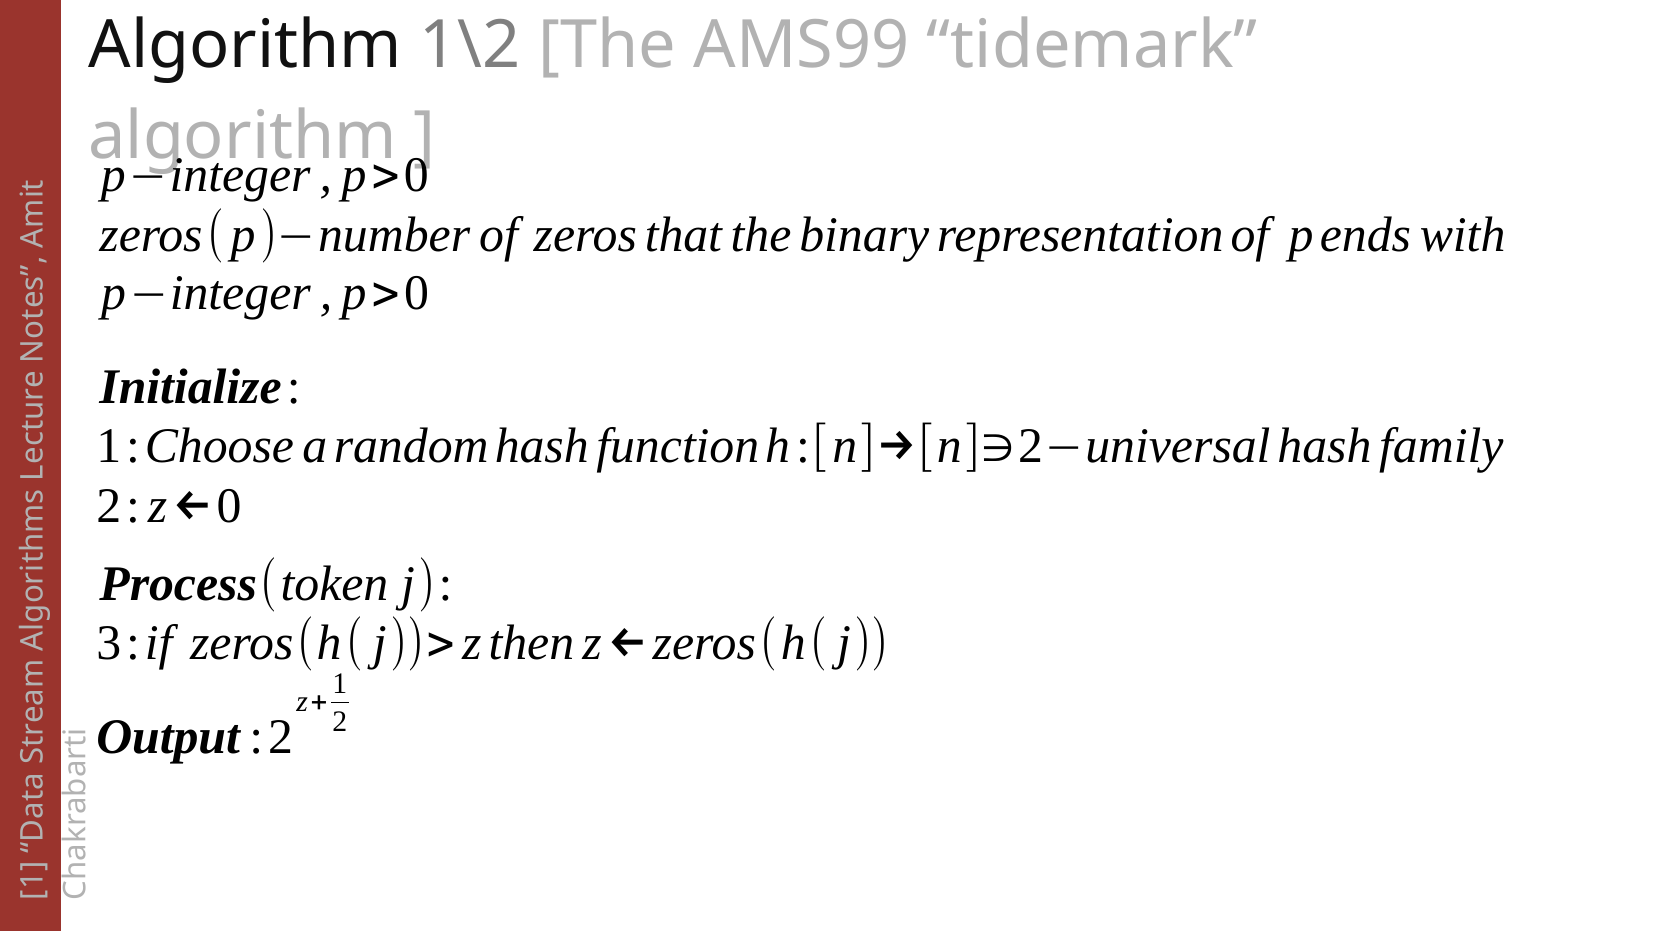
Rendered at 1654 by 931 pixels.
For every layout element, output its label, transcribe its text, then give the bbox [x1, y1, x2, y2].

chart [90, 147, 435, 203]
title Algorithm 1\2 [The AMS99 “tidemark” algorithm ] [88, 42, 1621, 133]
text_box [0, 0, 61, 931]
chart [90, 478, 248, 534]
chart [90, 360, 308, 416]
chart [90, 206, 1512, 321]
chart [90, 555, 895, 764]
chart [90, 419, 1513, 476]
text_box [1] “Data Stream Algorithms Lecture Notes”, Amit Chakrabarti [9, 15, 80, 901]
